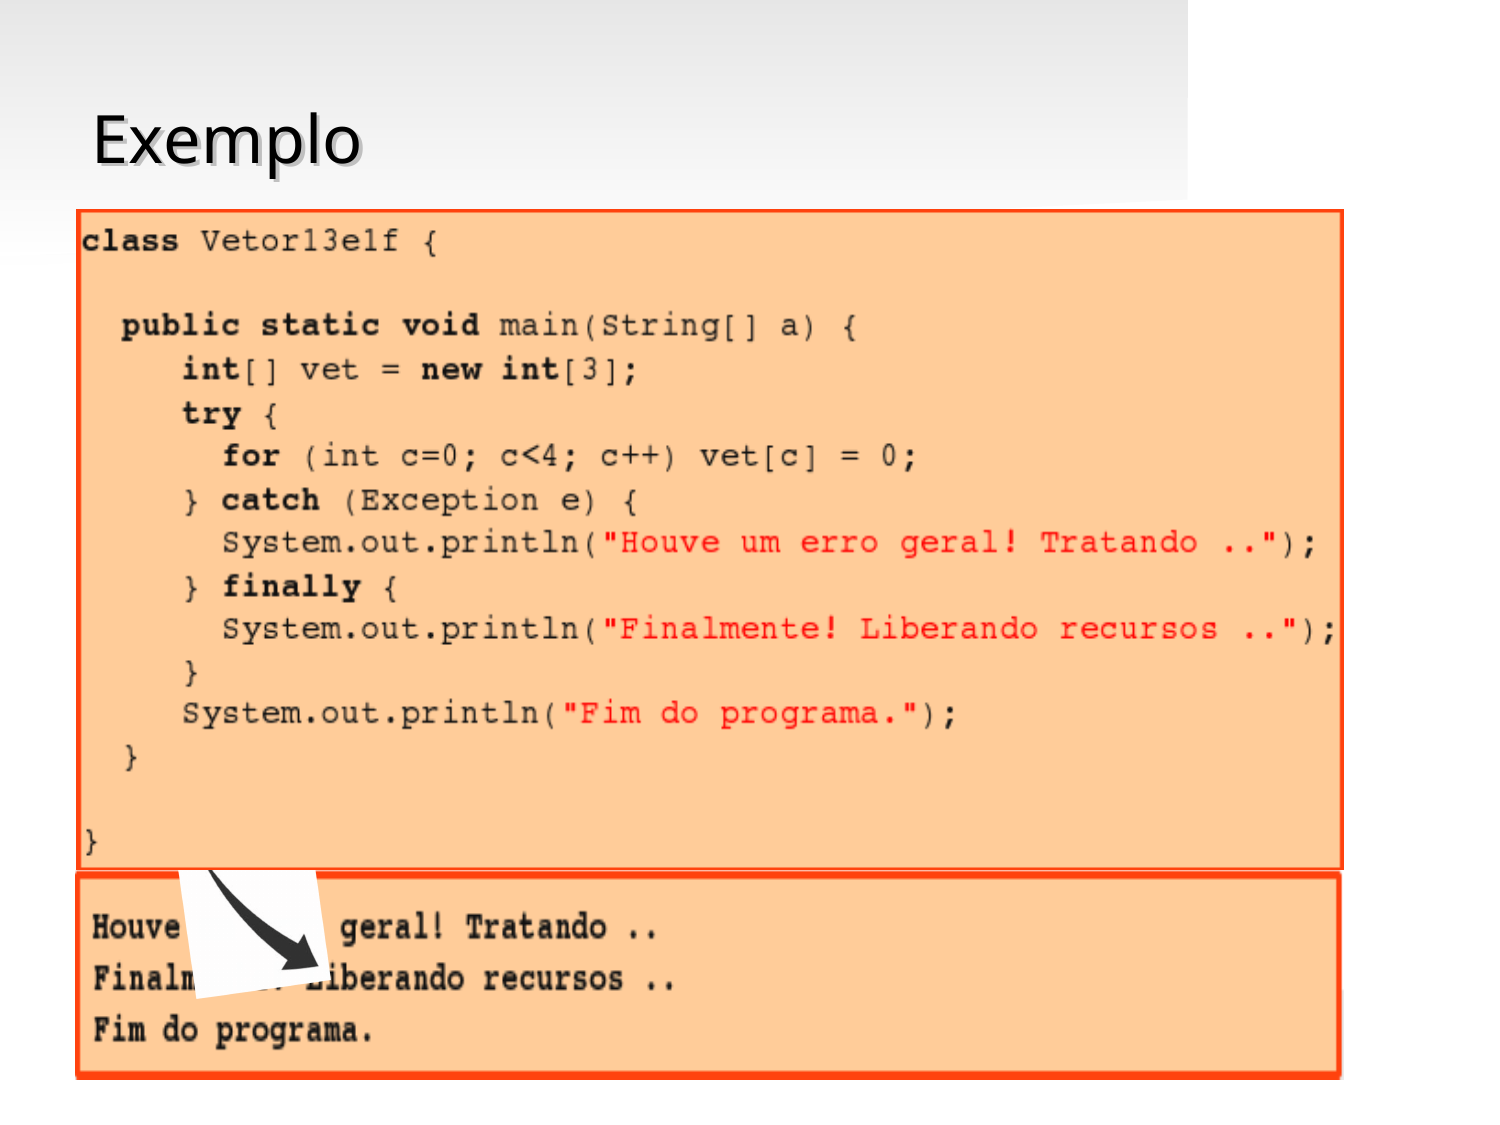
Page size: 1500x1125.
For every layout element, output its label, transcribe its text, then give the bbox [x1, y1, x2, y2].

title Exemplo [76, 42, 1427, 231]
picture [75, 209, 1344, 1081]
